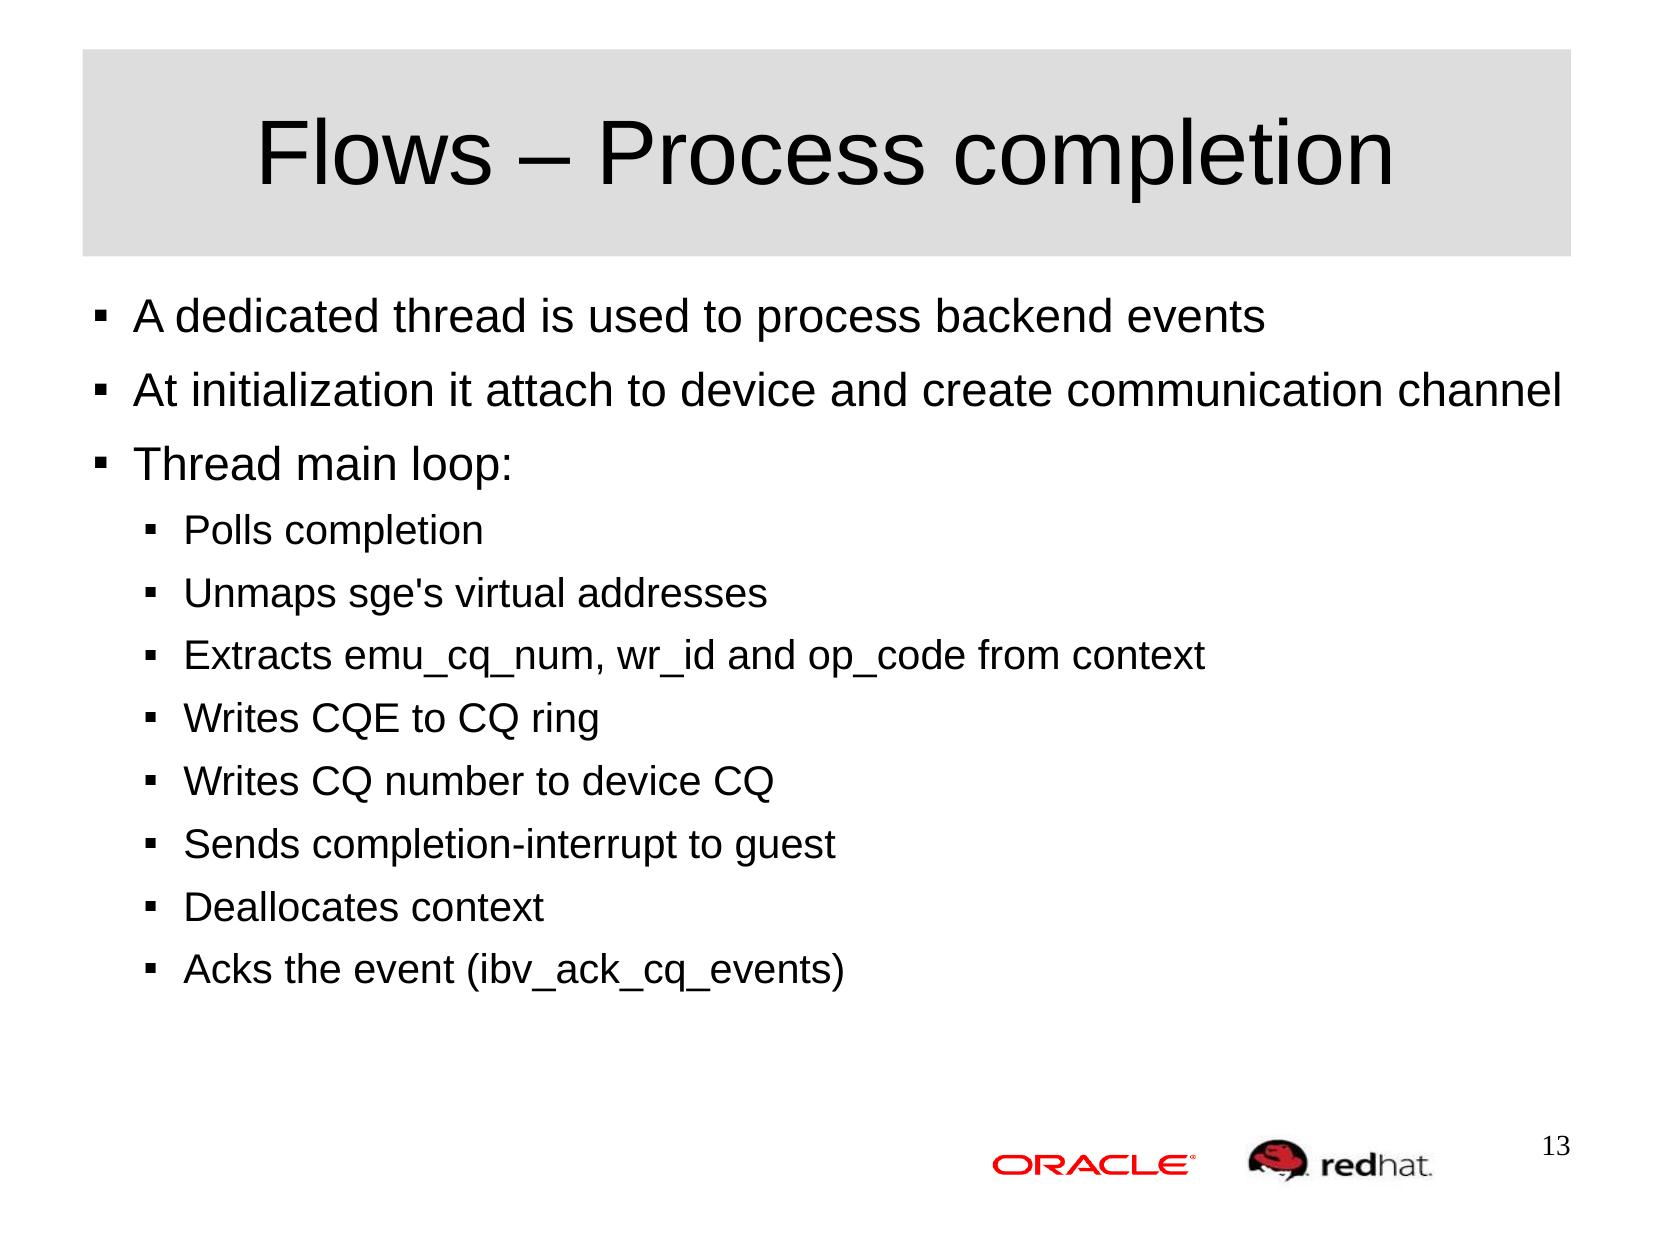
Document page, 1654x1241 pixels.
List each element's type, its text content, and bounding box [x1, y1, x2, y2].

list A dedicated thread is used to process backend events At initialization it attach to device and create communication channel Thread main loop: Polls completion Unmaps sge's virtual addresses Extracts emu_cq_num, wr_id and op_code from context Writes CQE to CQ ring Writes CQ number to device CQ Sends completion-interrupt to guest Deallocates context Acks the event (ibv_ack_cq_events) [82, 290, 1571, 1010]
title Flows – Process completion [82, 49, 1571, 257]
picture [1245, 1090, 1435, 1241]
picture [975, 1117, 1213, 1212]
